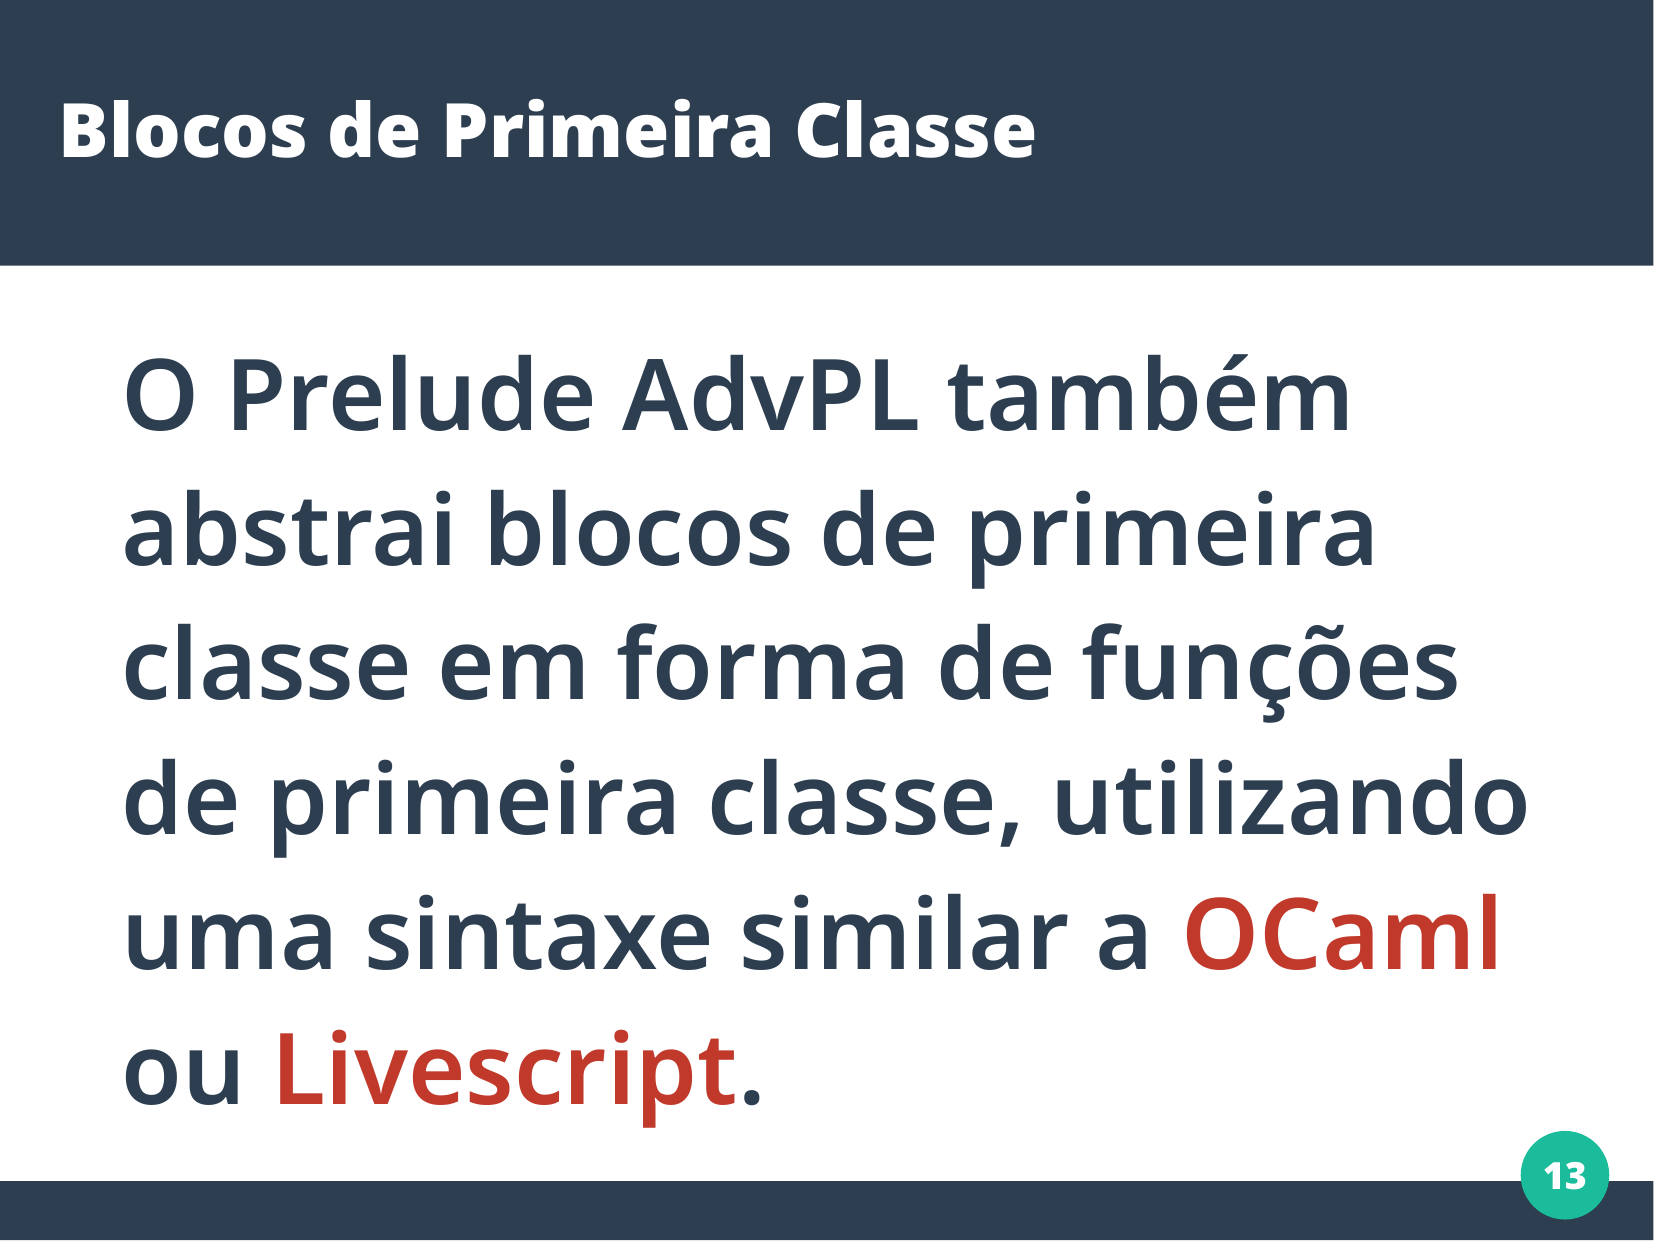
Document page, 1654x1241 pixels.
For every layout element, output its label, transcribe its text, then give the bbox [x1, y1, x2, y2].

list O Prelude AdvPL também abstrai blocos de primeira classe em forma de funções de primeira classe, utilizando uma sintaxe similar a OCaml ou Livescript. [59, 324, 1595, 1152]
title Blocos de Primeira Classe [59, 49, 1595, 207]
